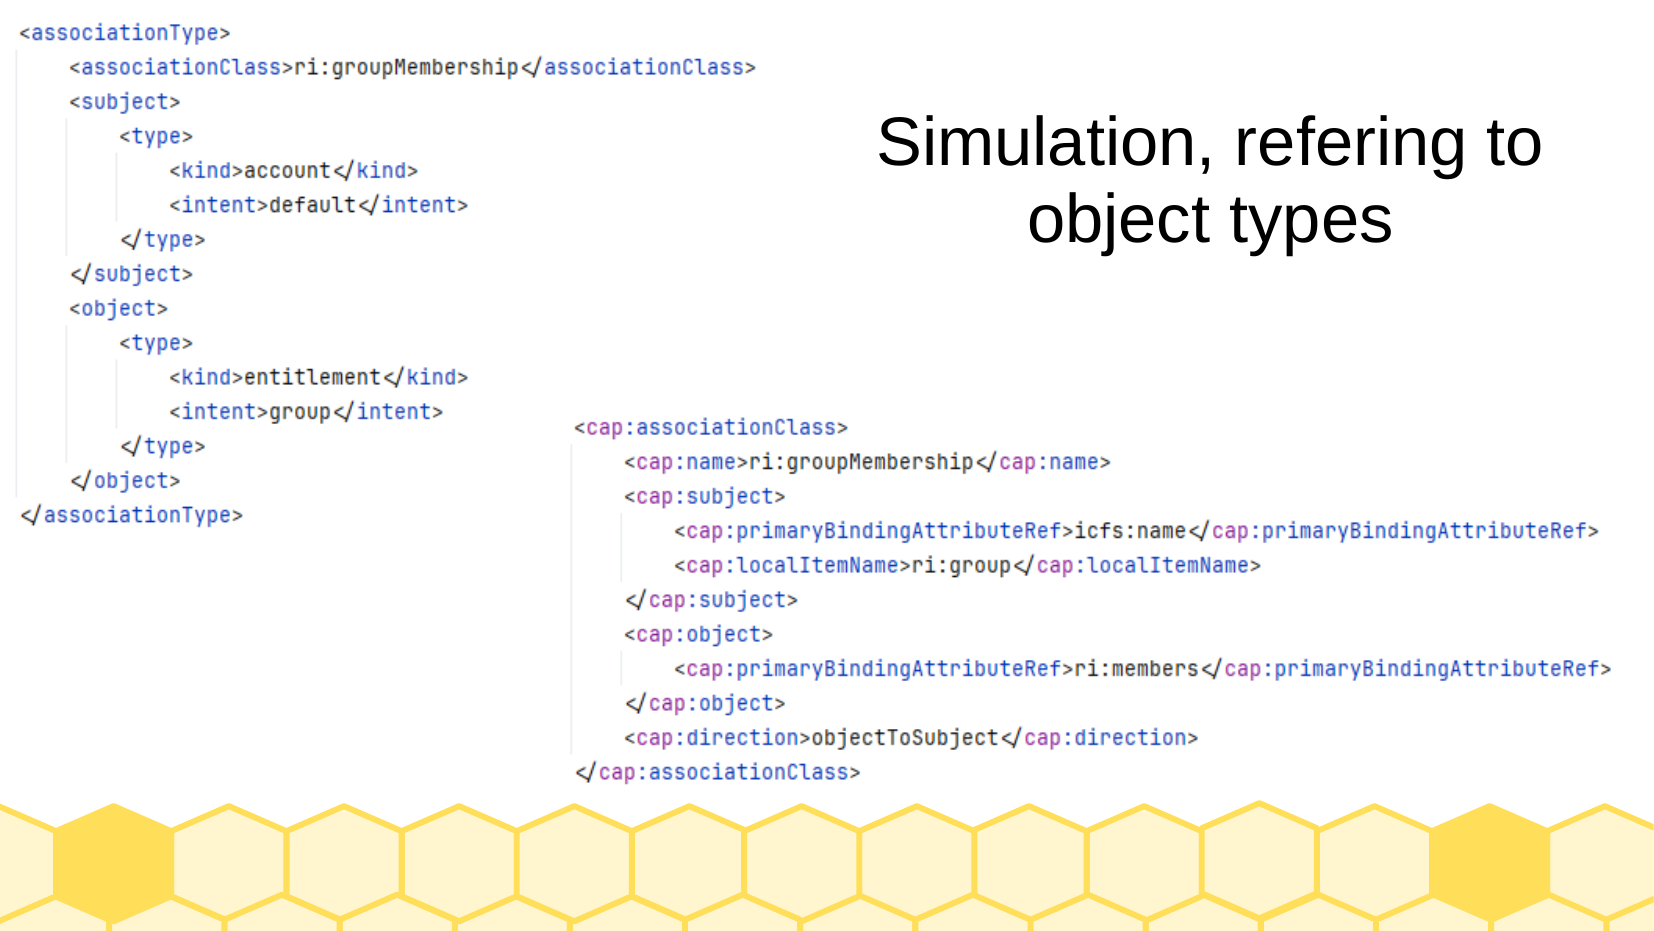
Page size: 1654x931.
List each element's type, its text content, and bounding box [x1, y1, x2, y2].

picture [0, 20, 1625, 786]
title Simulation, refering to object types [797, 64, 1625, 296]
